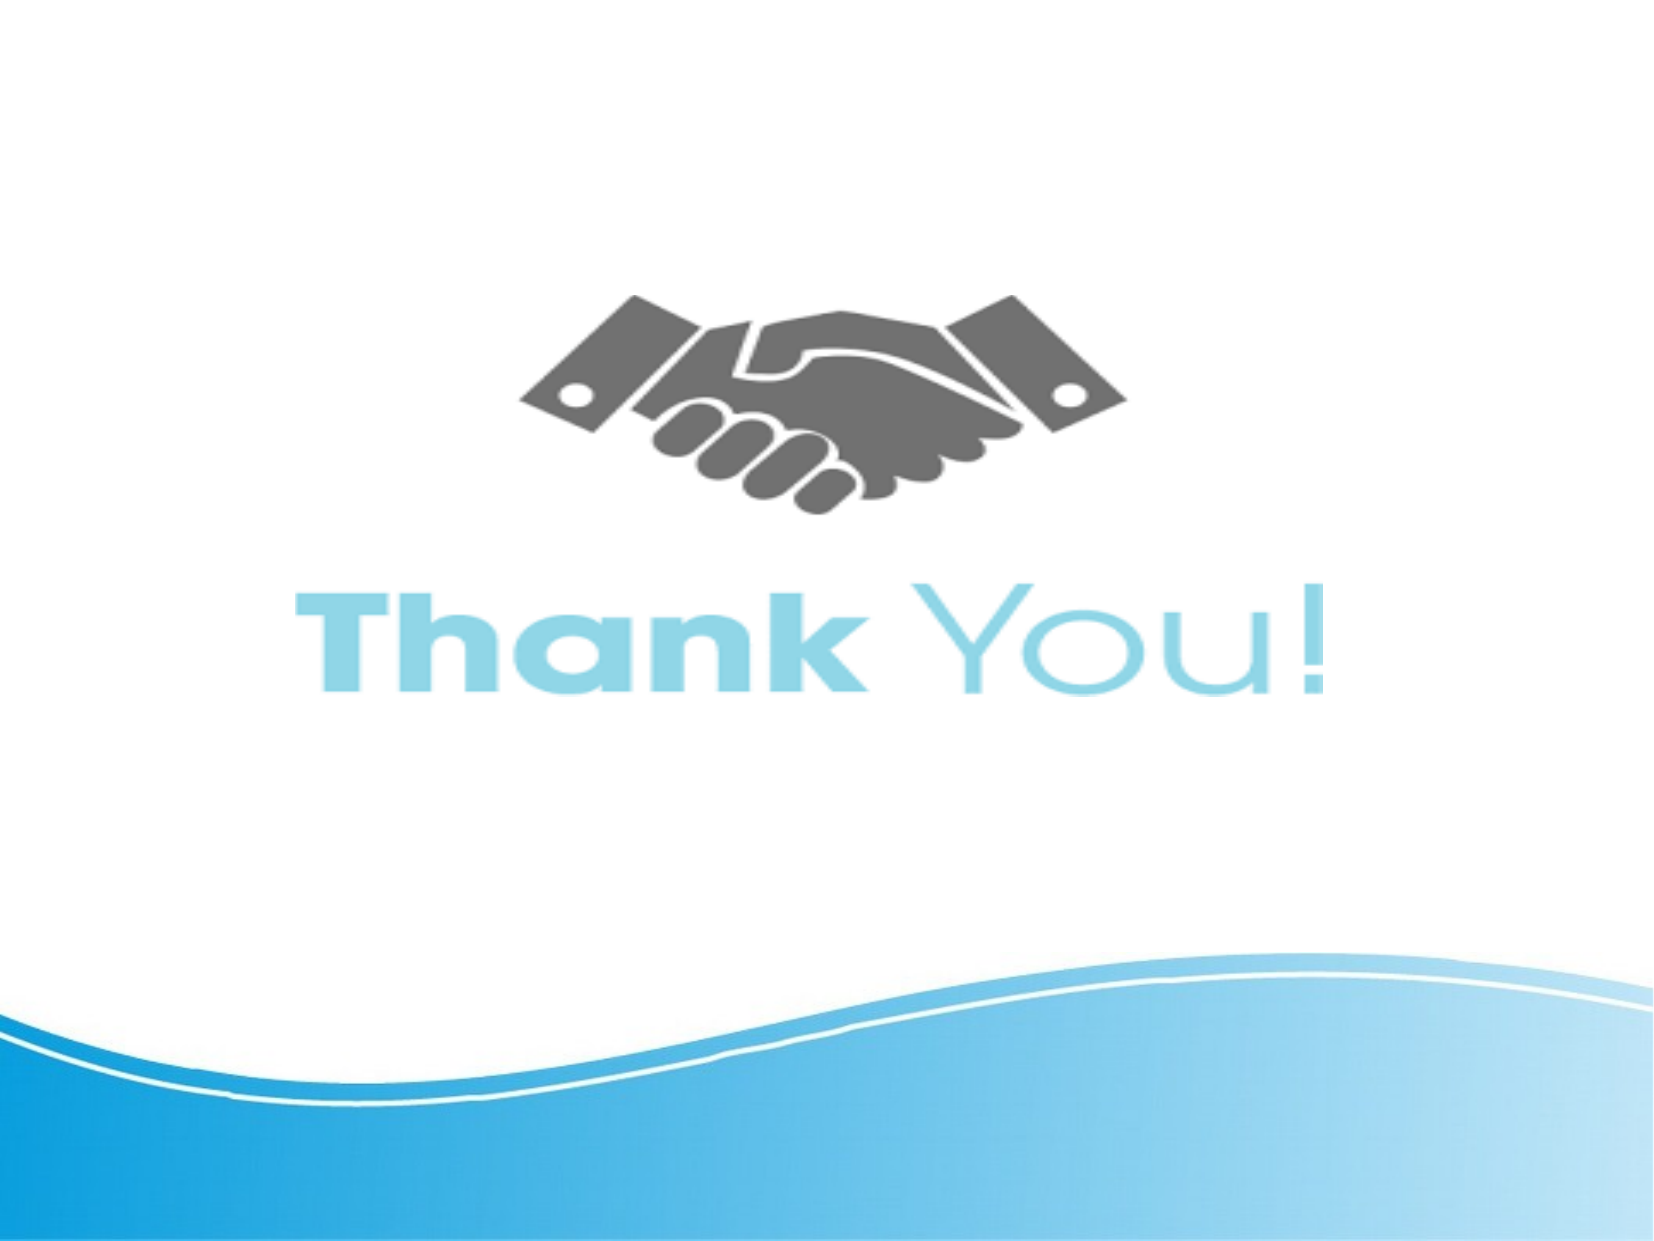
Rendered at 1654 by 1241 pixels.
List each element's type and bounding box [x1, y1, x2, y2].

picture [295, 295, 1323, 697]
picture [0, 952, 1654, 1241]
